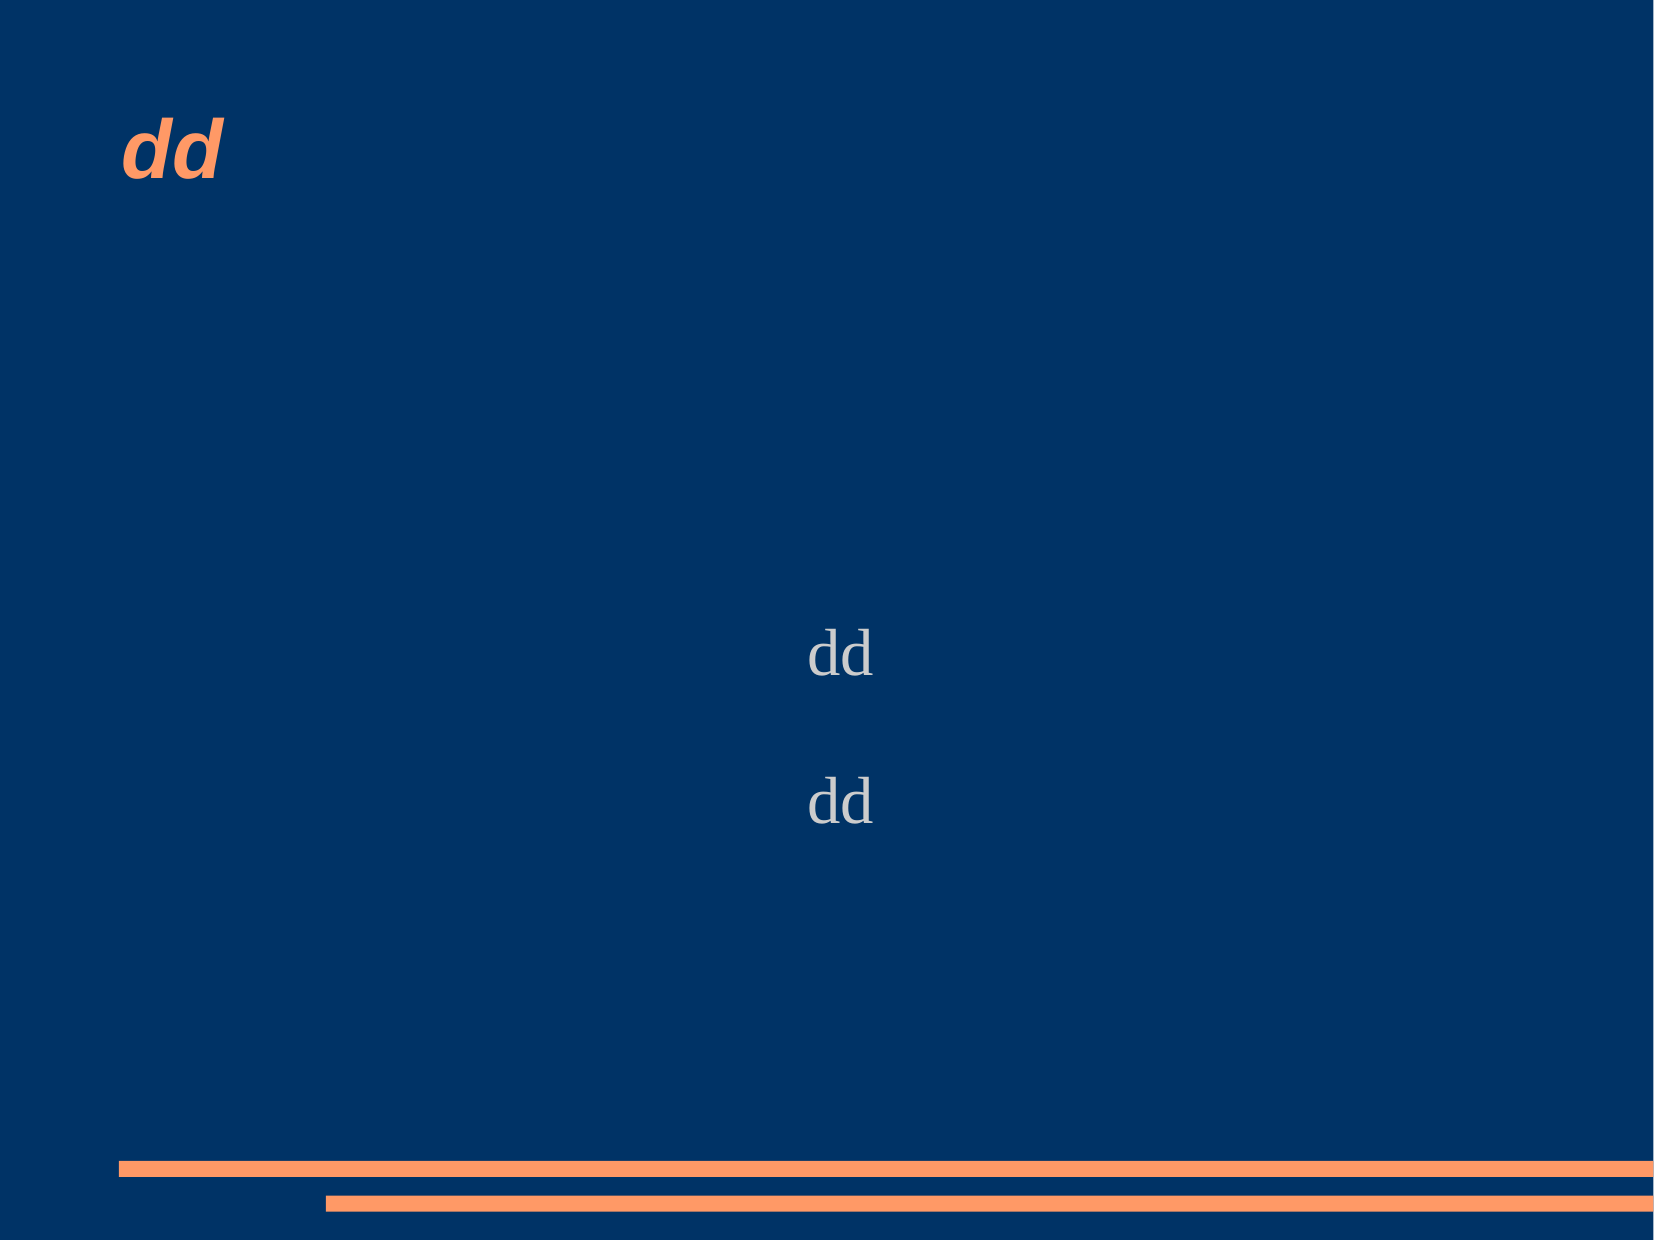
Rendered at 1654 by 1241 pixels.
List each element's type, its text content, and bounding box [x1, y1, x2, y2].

subtitle dd dd [121, 322, 1561, 1133]
title dd [121, 46, 1534, 254]
